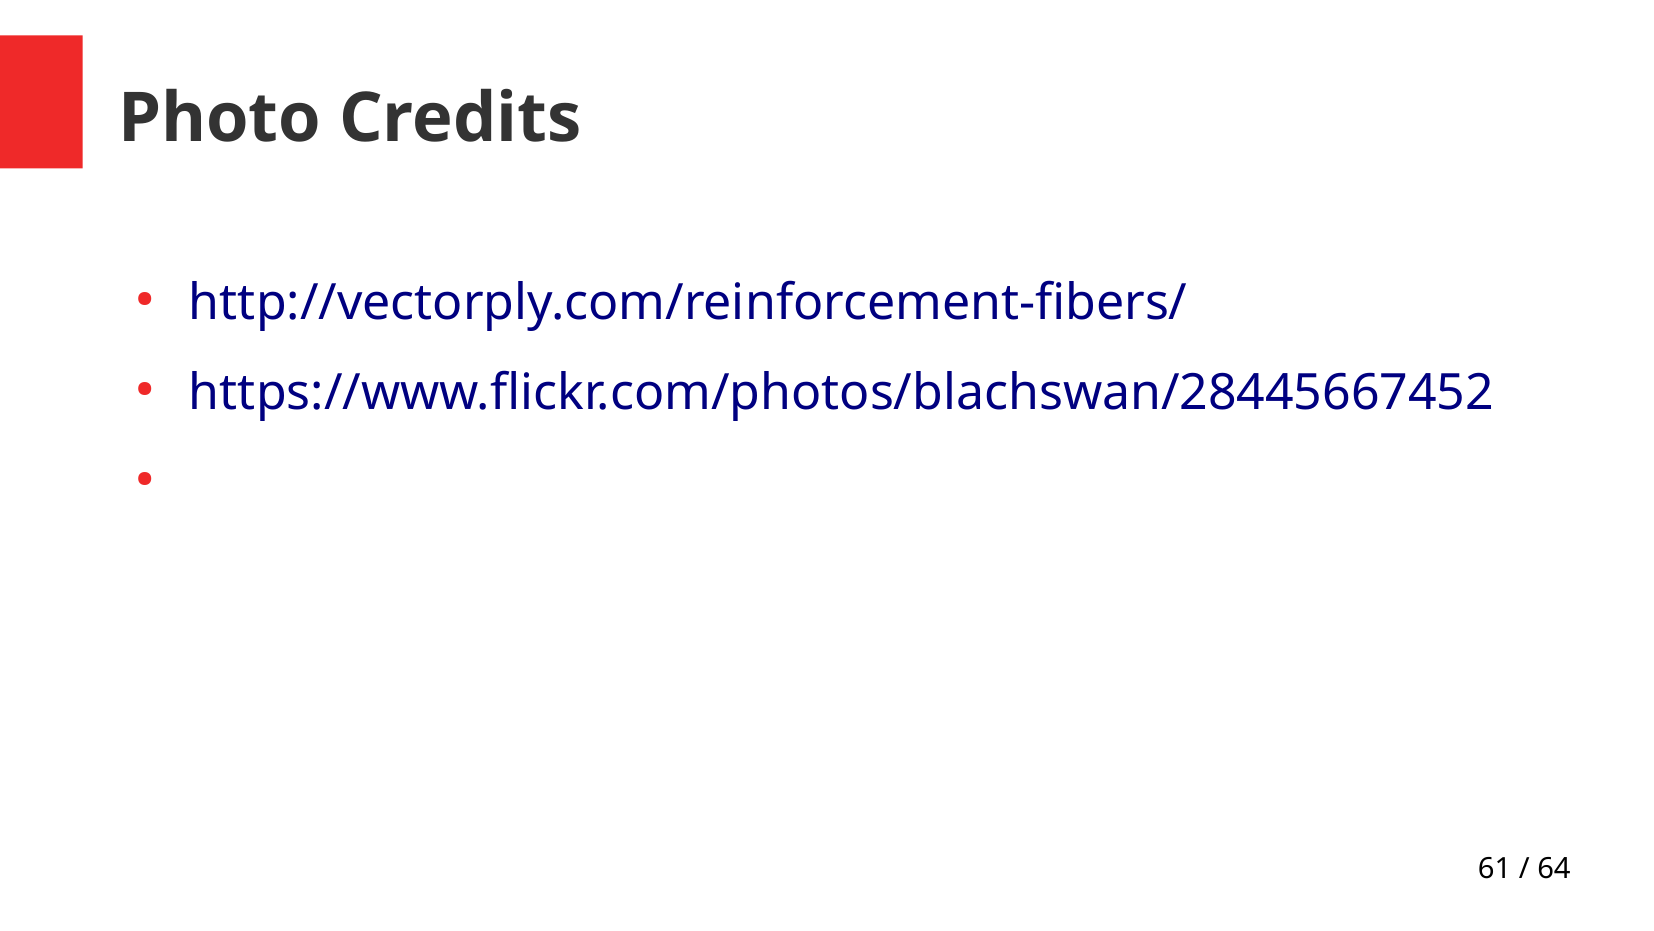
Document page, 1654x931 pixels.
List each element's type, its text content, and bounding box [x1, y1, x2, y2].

title Photo Credits [118, 37, 1571, 193]
list http://vectorply.com/reinforcement-fibers/ https://www.flickr.com/photos/blachswan/28445667452 [118, 265, 1536, 806]
